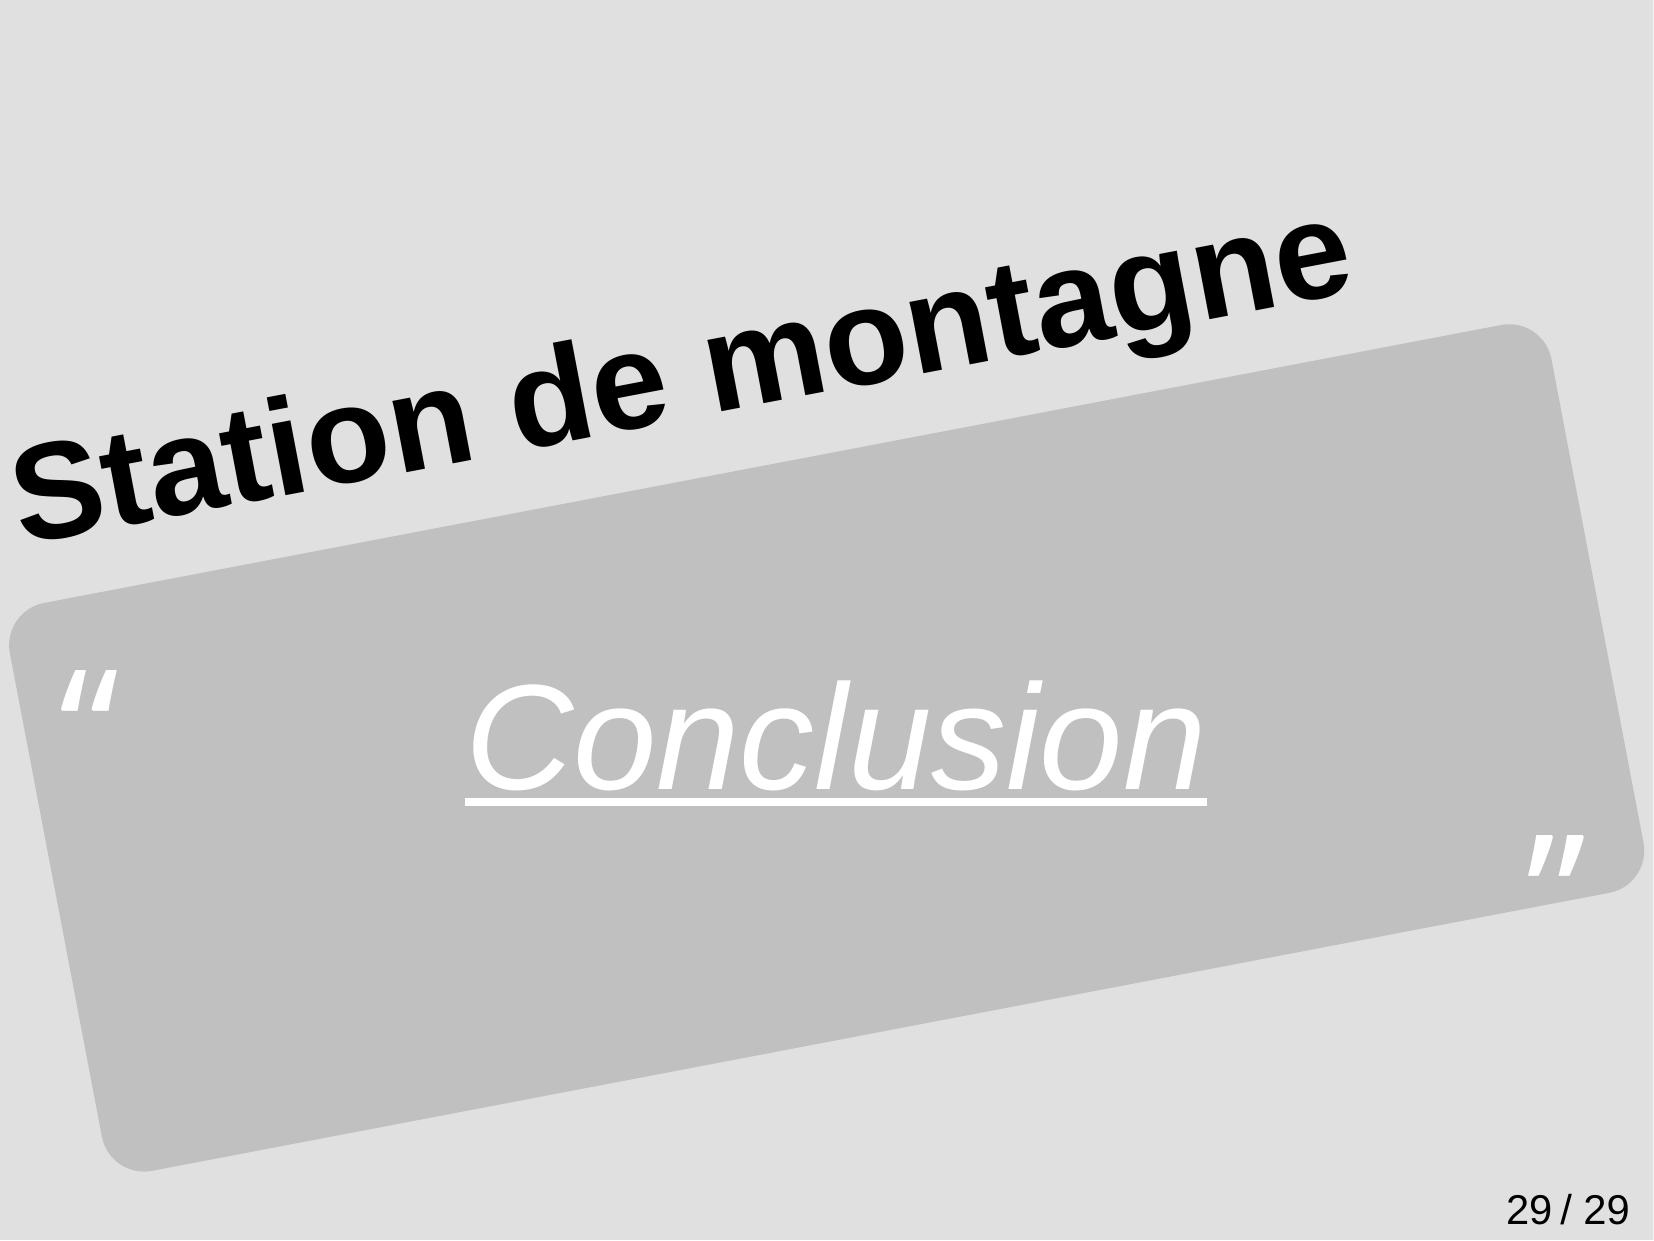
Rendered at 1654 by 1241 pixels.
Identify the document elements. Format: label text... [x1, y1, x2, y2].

list Conclusion [393, 549, 1654, 1195]
title Station de montagne [0, 118, 1494, 601]
